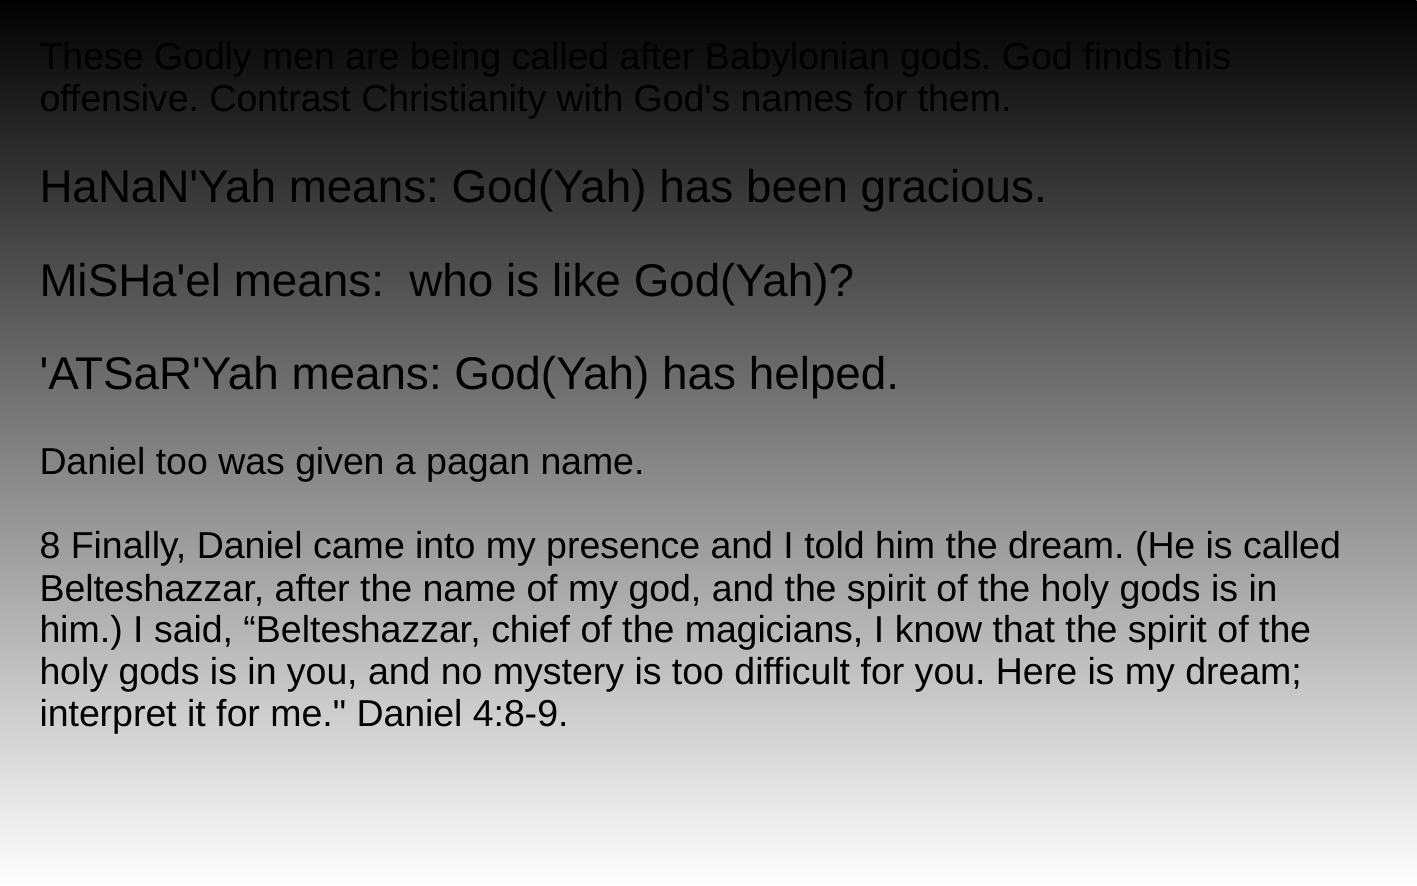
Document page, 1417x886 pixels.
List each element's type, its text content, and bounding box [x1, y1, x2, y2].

text_box These Godly men are being called after Babylonian gods. God finds this offensive. Contrast Christianity with God's names for them. HaNaN'Yah means: God(Yah) has been gracious. MiSHa'el means: who is like God(Yah)? 'ATSaR'Yah means: God(Yah) has helped. Daniel too was given a pagan name. 8 Finally, Daniel came into my presence and I told him the dream. (He is called Belteshazzar, after the name of my god, and the spirit of the holy gods is in him.) I said, “Belteshazzar, chief of the magicians, I know that the spirit of the holy gods is in you, and no mystery is too difficult for you. Here is my dream; interpret it for me." Daniel 4:8-9. [24, 27, 1384, 703]
